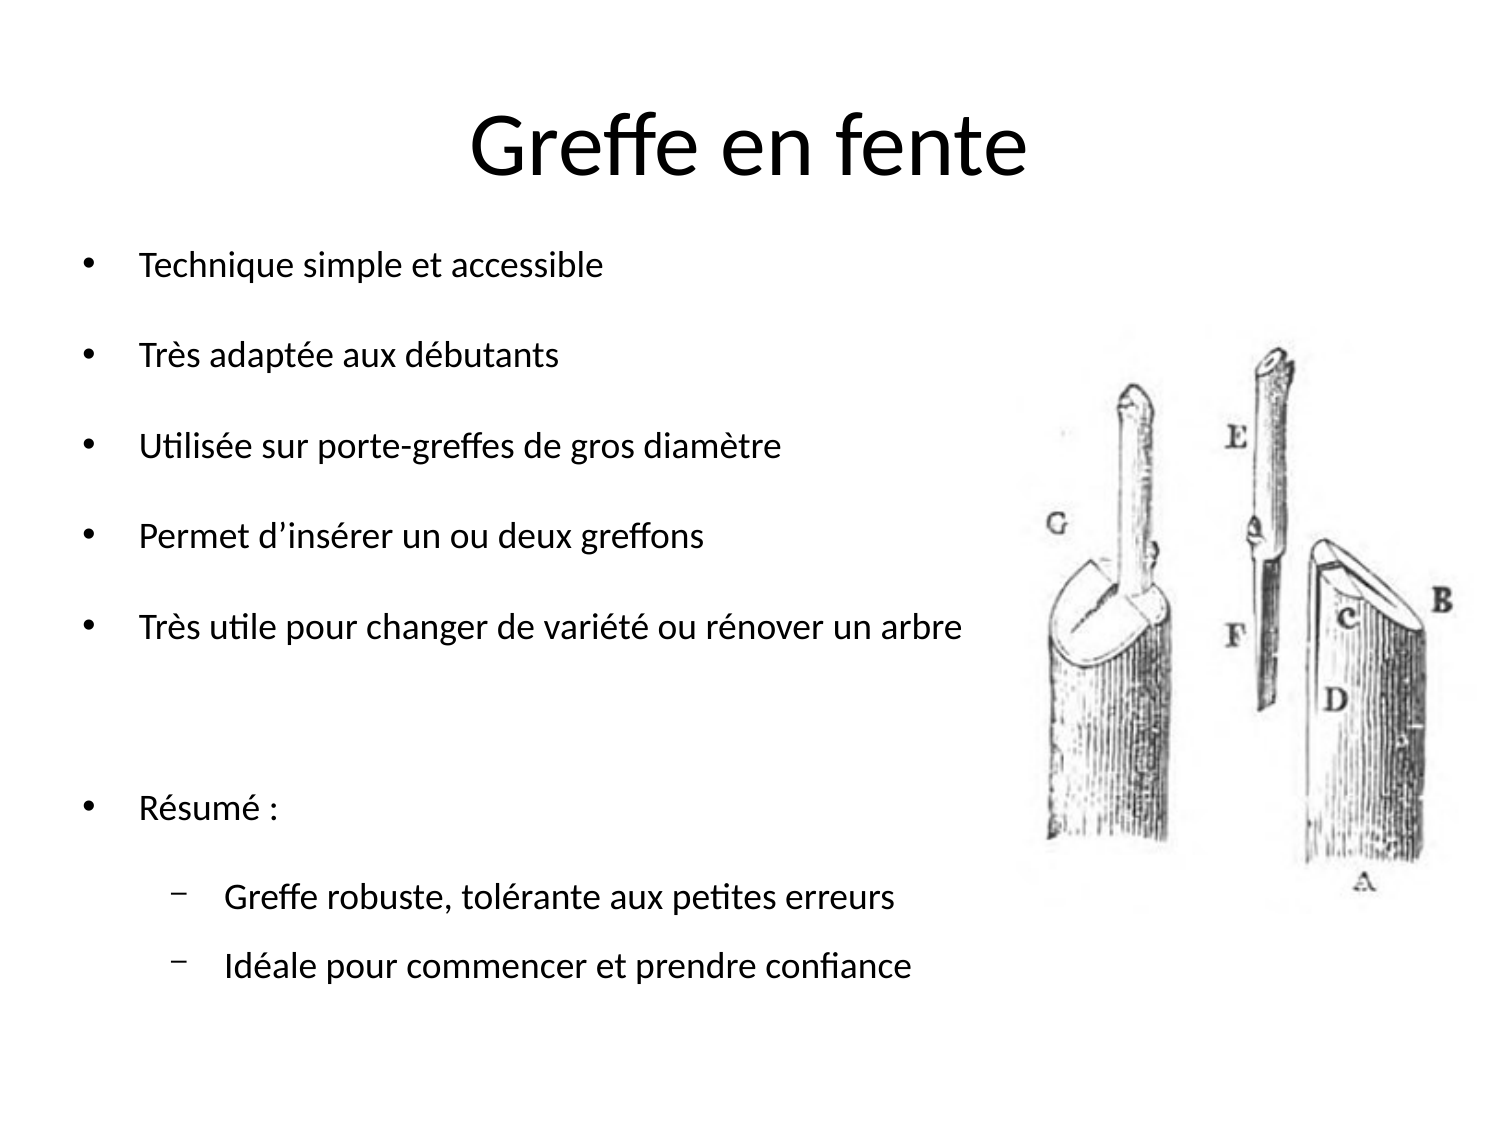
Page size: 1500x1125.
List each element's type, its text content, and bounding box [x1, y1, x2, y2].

list Technique simple et accessible Très adaptée aux débutants Utilisée sur porte-greffes de gros diamètre Permet d’insérer un ou deux greffons Très utile pour changer de variété ou rénover un arbre Résumé : Greffe robuste, tolérante aux petites erreurs Idéale pour commencer et prendre confiance [67, 232, 1063, 1063]
title Greffe en fente [75, 45, 1425, 233]
picture [1016, 324, 1477, 914]
